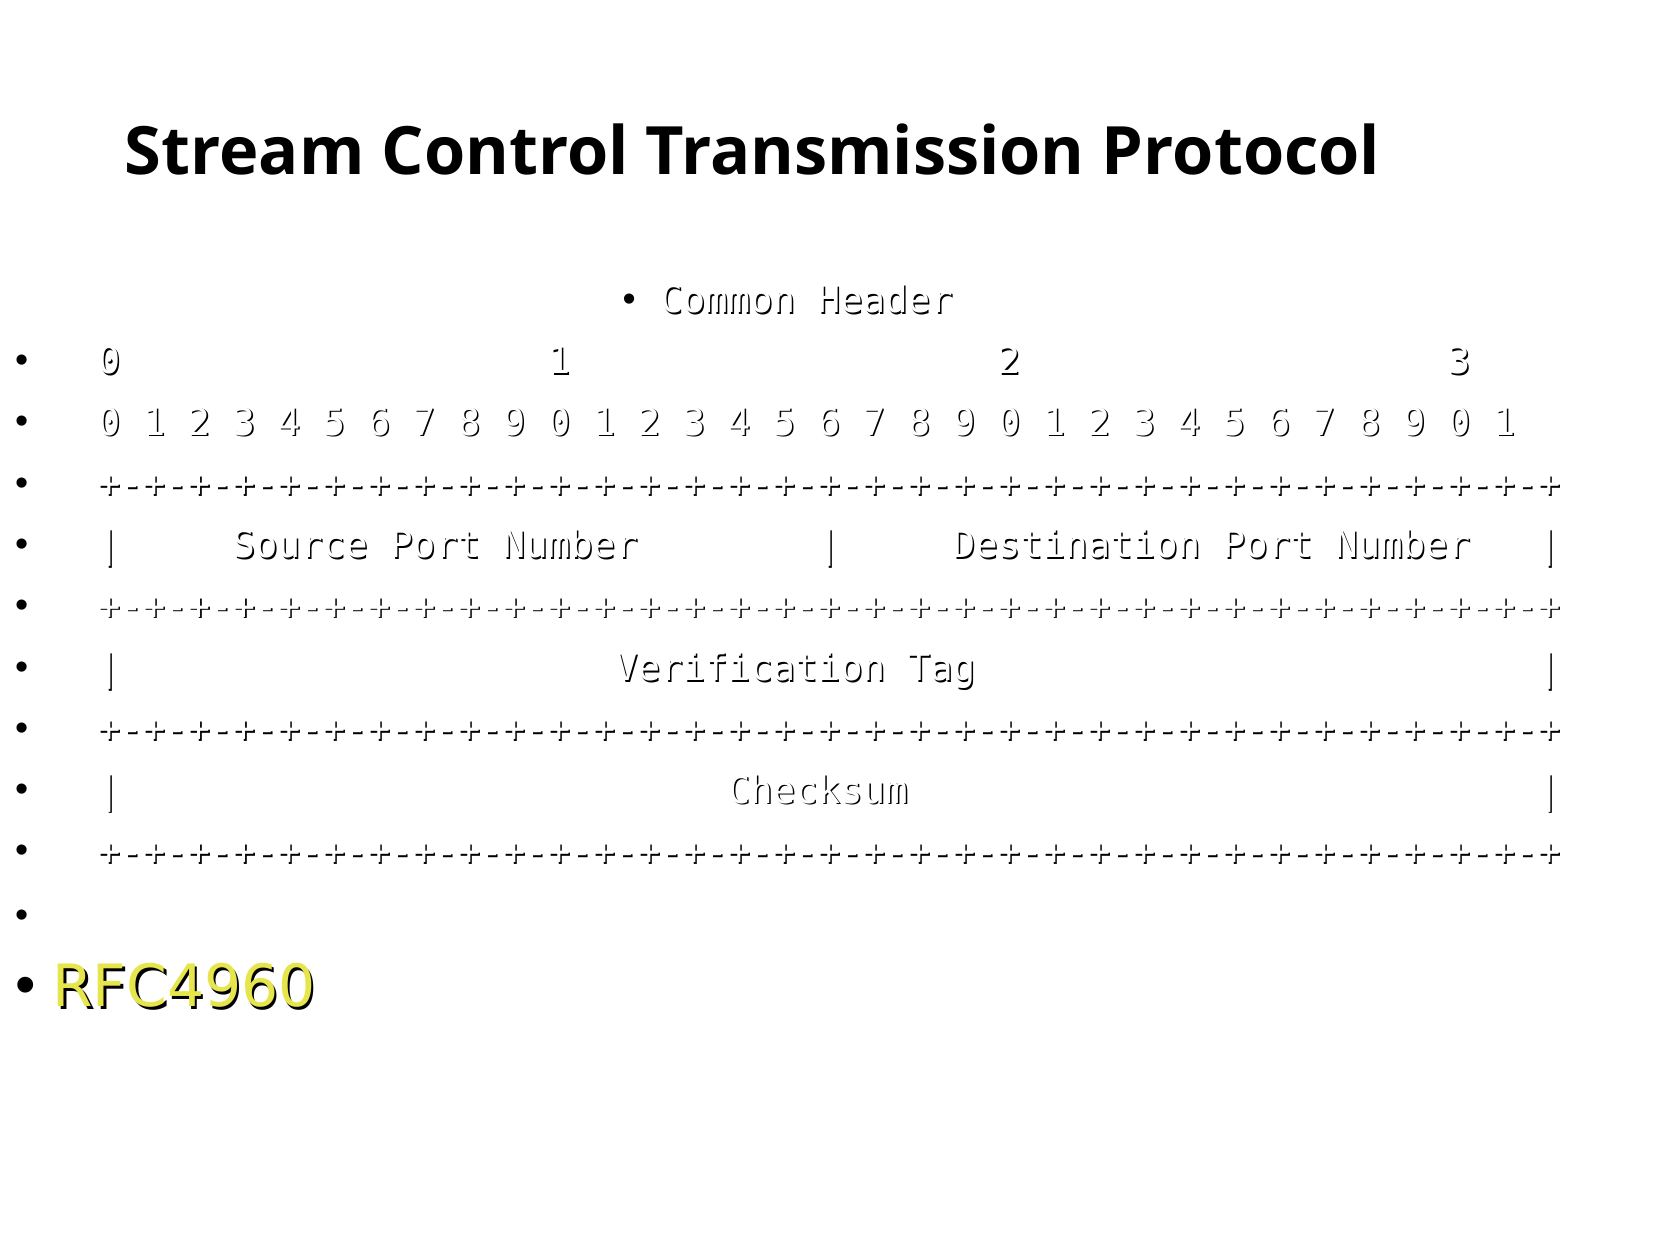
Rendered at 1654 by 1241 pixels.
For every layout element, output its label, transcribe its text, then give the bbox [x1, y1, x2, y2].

subtitle Common Header 0 1 2 3 0 1 2 3 4 5 6 7 8 9 0 1 2 3 4 5 6 7 8 9 0 1 2 3 4 5 6 7 8 9 0 1 +-+-+-+-+-+-+-+-+-+-+-+-+-+-+-+-+-+-+-+-+-+-+-+-+-+-+-+-+-+-+-+-+ | Source Port Number | Destination Port Number | +-+-+-+-+-+-+-+-+-+-+-+-+-+-+-+-+-+-+-+-+-+-+-+-+-+-+-+-+-+-+-+-+ | Verification Tag | +-+-+-+-+-+-+-+-+-+-+-+-+-+-+-+-+-+-+-+-+-+-+-+-+-+-+-+-+-+-+-+-+ | Checksum | +-+-+-+-+-+-+-+-+-+-+-+-+-+-+-+-+-+-+-+-+-+-+-+-+-+-+-+-+-+-+-+-+ RFC4960 [0, 290, 1576, 1010]
title Stream Control Transmission Protocol [0, 49, 1489, 257]
